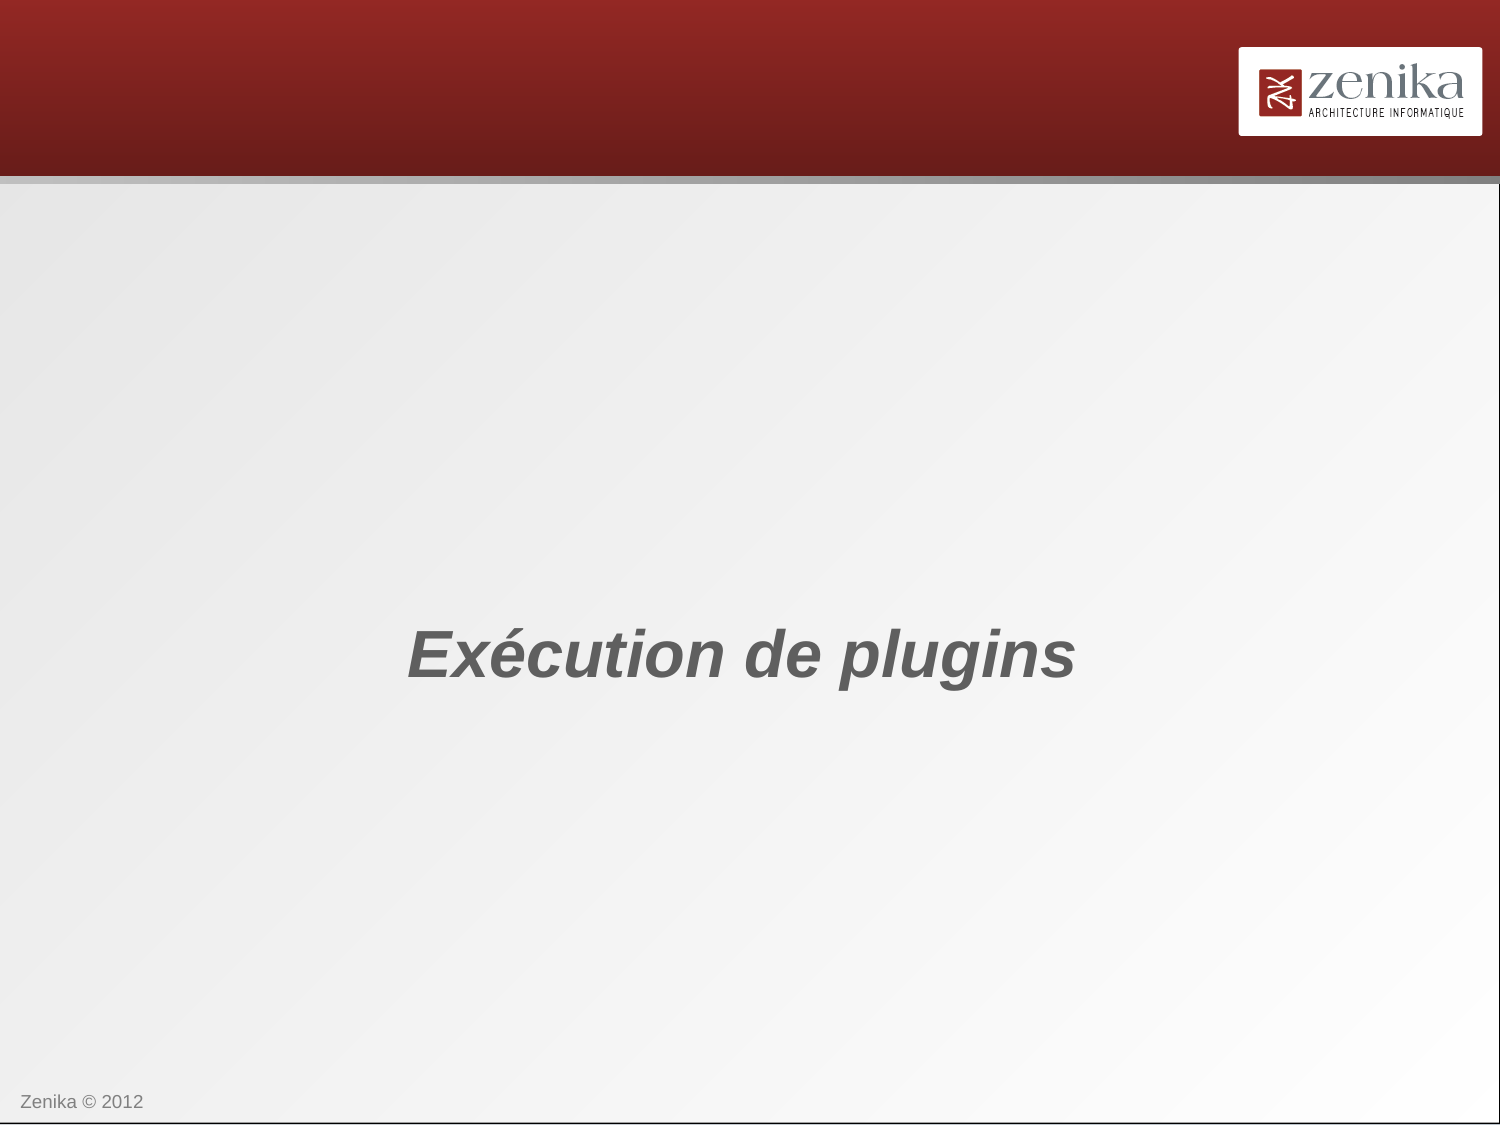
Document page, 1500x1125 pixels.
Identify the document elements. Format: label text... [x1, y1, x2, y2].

text_box Exécution de plugins [50, 249, 1435, 1079]
picture [1257, 58, 1464, 125]
